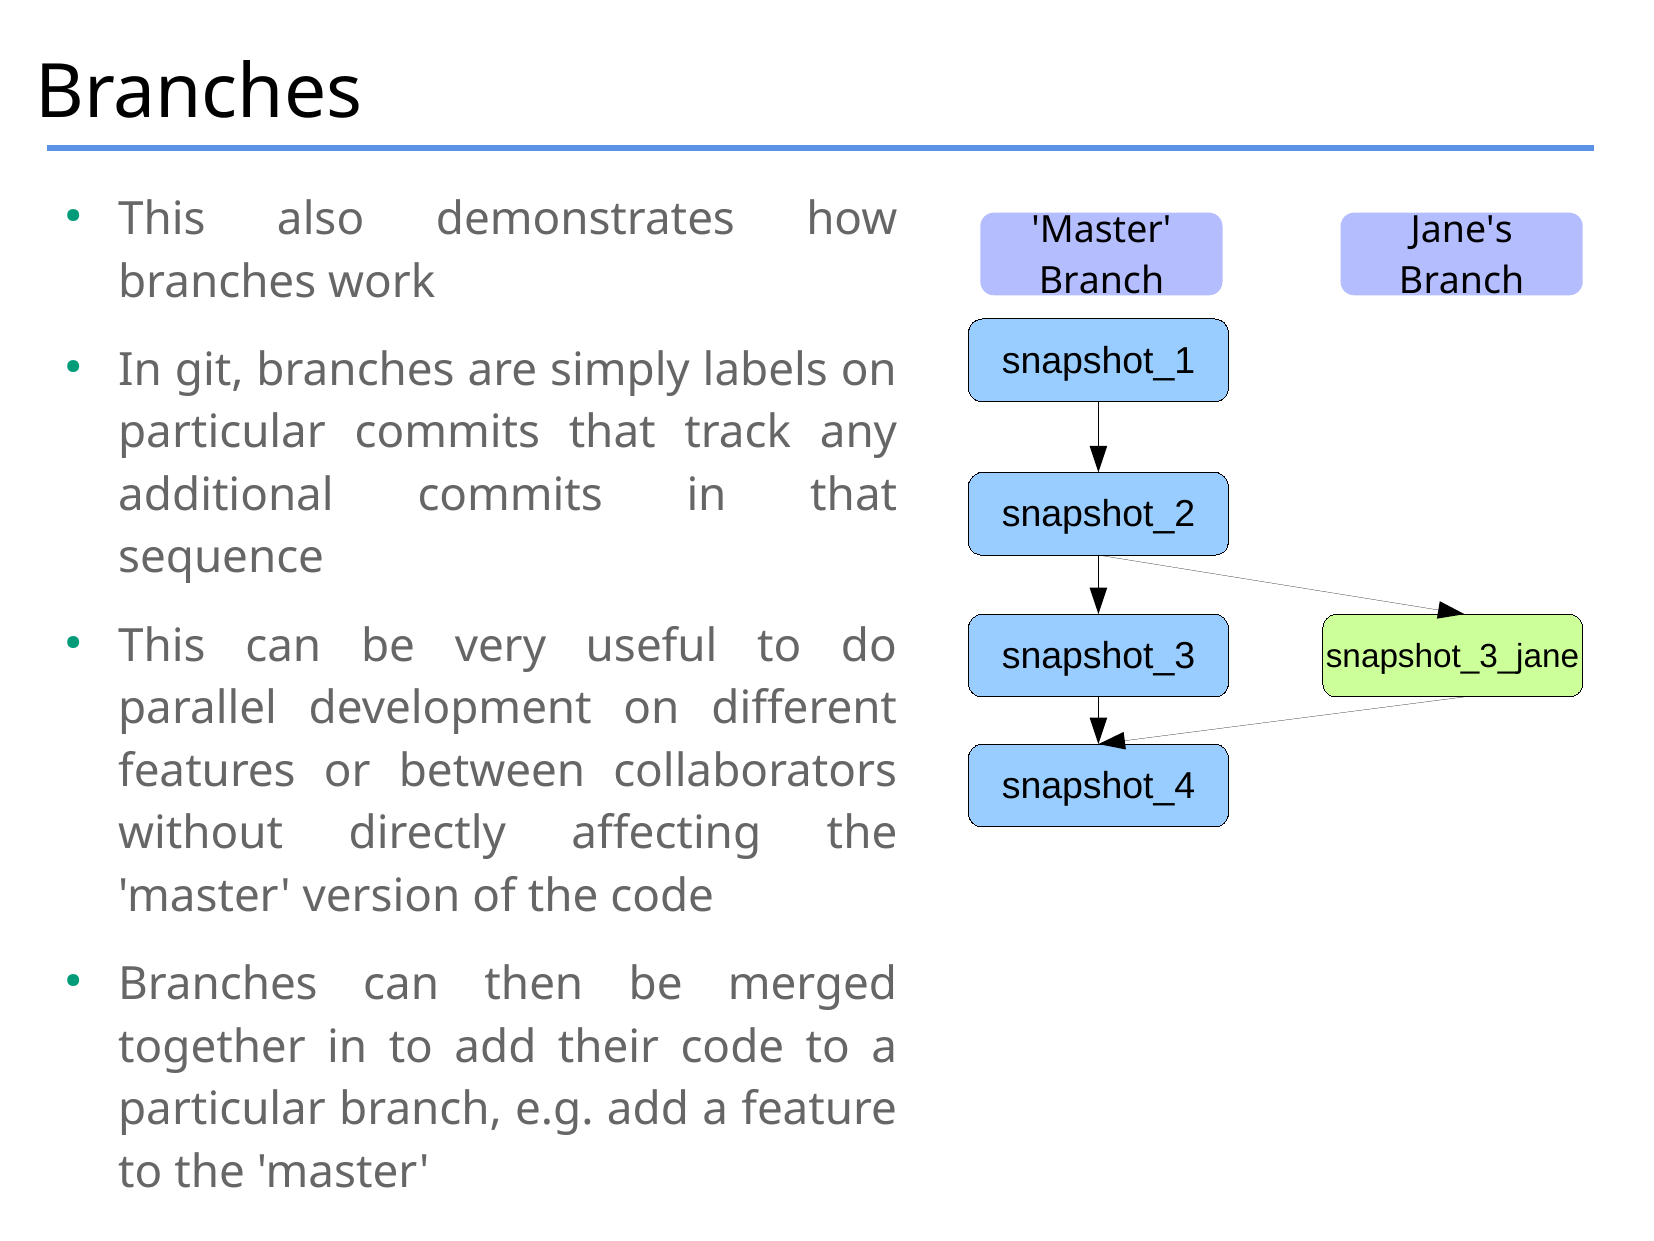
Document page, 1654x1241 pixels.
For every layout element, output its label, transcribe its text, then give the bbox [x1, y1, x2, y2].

text_box Jane's Branch [1340, 212, 1583, 296]
text_box snapshot_3_jane [1322, 614, 1583, 697]
text_box snapshot_3 [968, 614, 1229, 697]
list This also demonstrates how branches work In git, branches are simply labels on particular commits that track any additional commits in that sequence This can be very useful to do parallel development on different features or between collaborators without directly affecting the 'master' version of the code Branches can then be merged together in to add their code to a particular branch, e.g. add a feature to the 'master' [47, 185, 898, 1241]
text_box 'Master' Branch [980, 212, 1223, 296]
text_box snapshot_2 [968, 472, 1229, 556]
text_box snapshot_1 [968, 318, 1229, 402]
title Branches [35, 4, 1583, 173]
text_box snapshot_4 [968, 744, 1229, 827]
